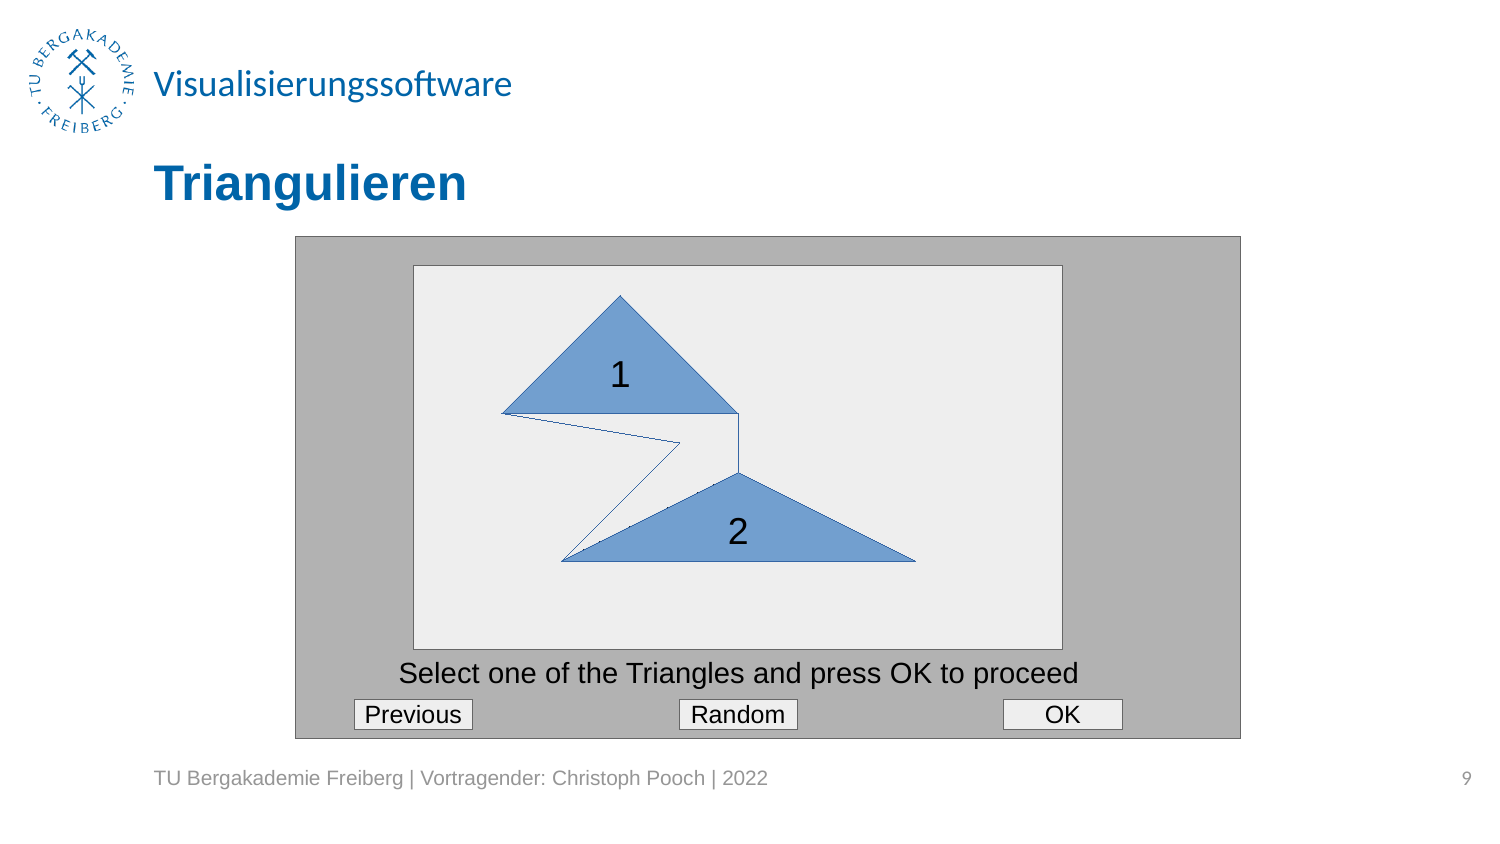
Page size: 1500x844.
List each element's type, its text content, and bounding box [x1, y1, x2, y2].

text_box OK [1003, 699, 1123, 730]
text_box Random [679, 699, 798, 730]
text_box Select one of the Triangles and press OK to proceed [383, 649, 1123, 730]
text_box 2 [561, 472, 916, 562]
title Visualisierungssoftware [153, 29, 1353, 133]
list Triangulieren [153, 150, 1353, 221]
footer TU Bergakademie Freiberg | Vortragender: Christoph Pooch | 2022 [153, 764, 1353, 824]
text_box Previous [354, 699, 473, 730]
picture [29, 29, 134, 133]
text_box 1 [501, 295, 739, 414]
slide_number <Foliennummer> [1352, 764, 1473, 825]
text_box [295, 236, 1241, 739]
